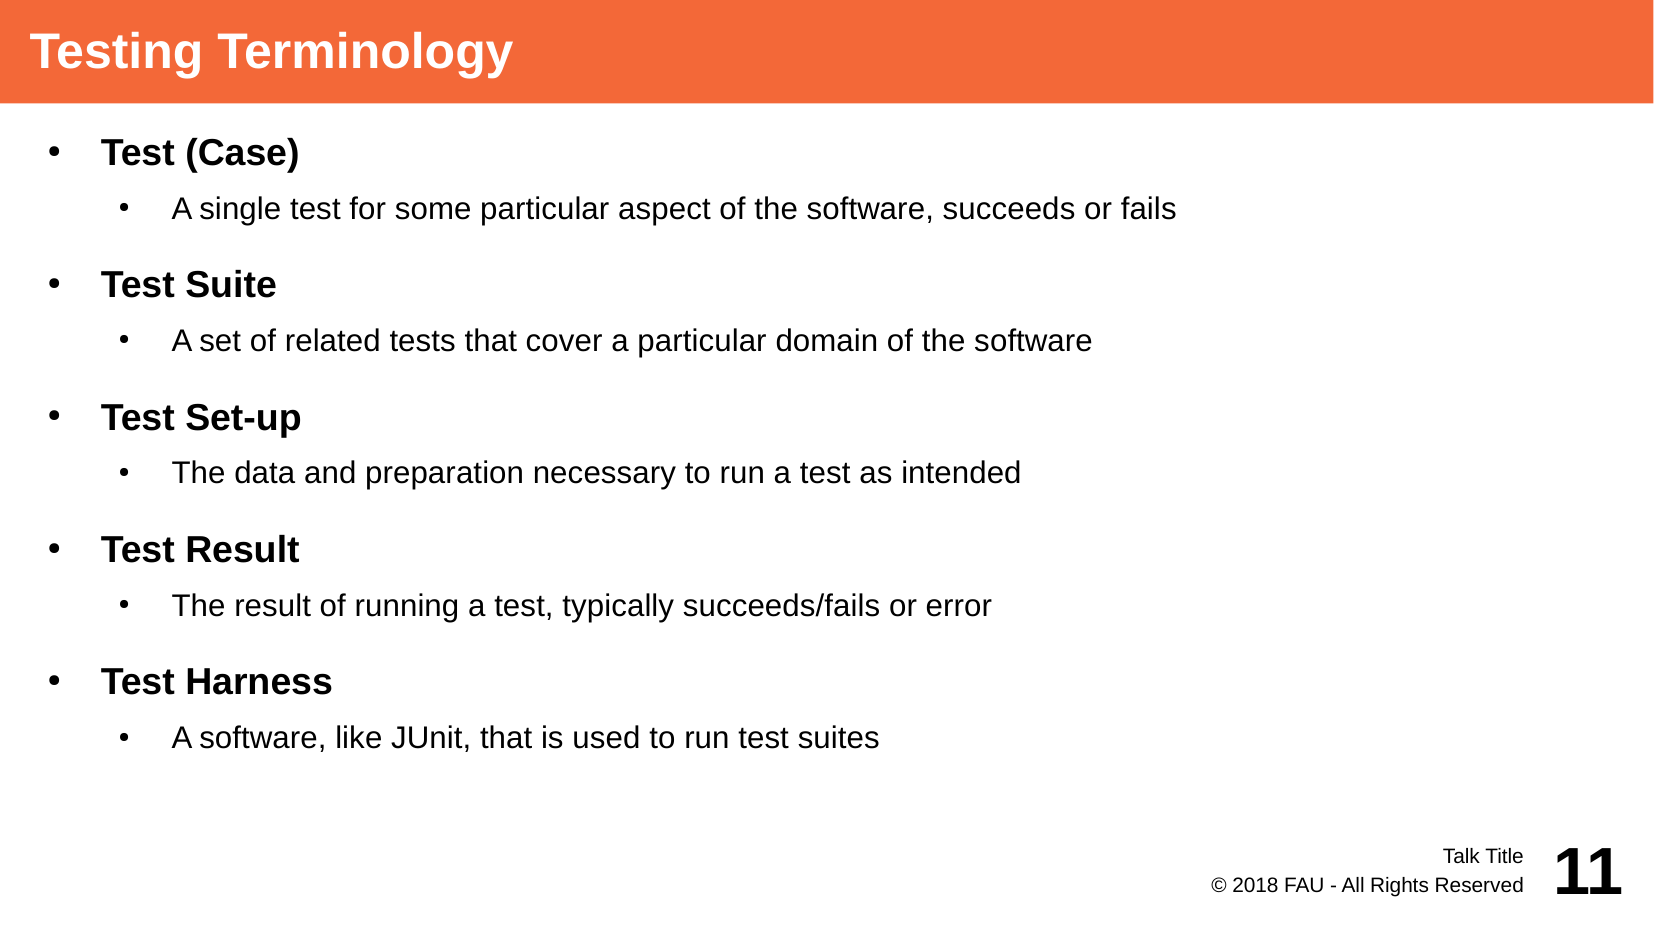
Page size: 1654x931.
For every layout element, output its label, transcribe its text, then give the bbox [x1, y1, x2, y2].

title Testing Terminology [0, 0, 1654, 104]
list Test (Case) A single test for some particular aspect of the software, succeeds or fails Test Suite A set of related tests that cover a particular domain of the software Test Set-up The data and preparation necessary to run a test as intended Test Result The result of running a test, typically succeeds/fails or error Test Harness A software, like JUnit, that is used to run test suites [30, 131, 1625, 808]
